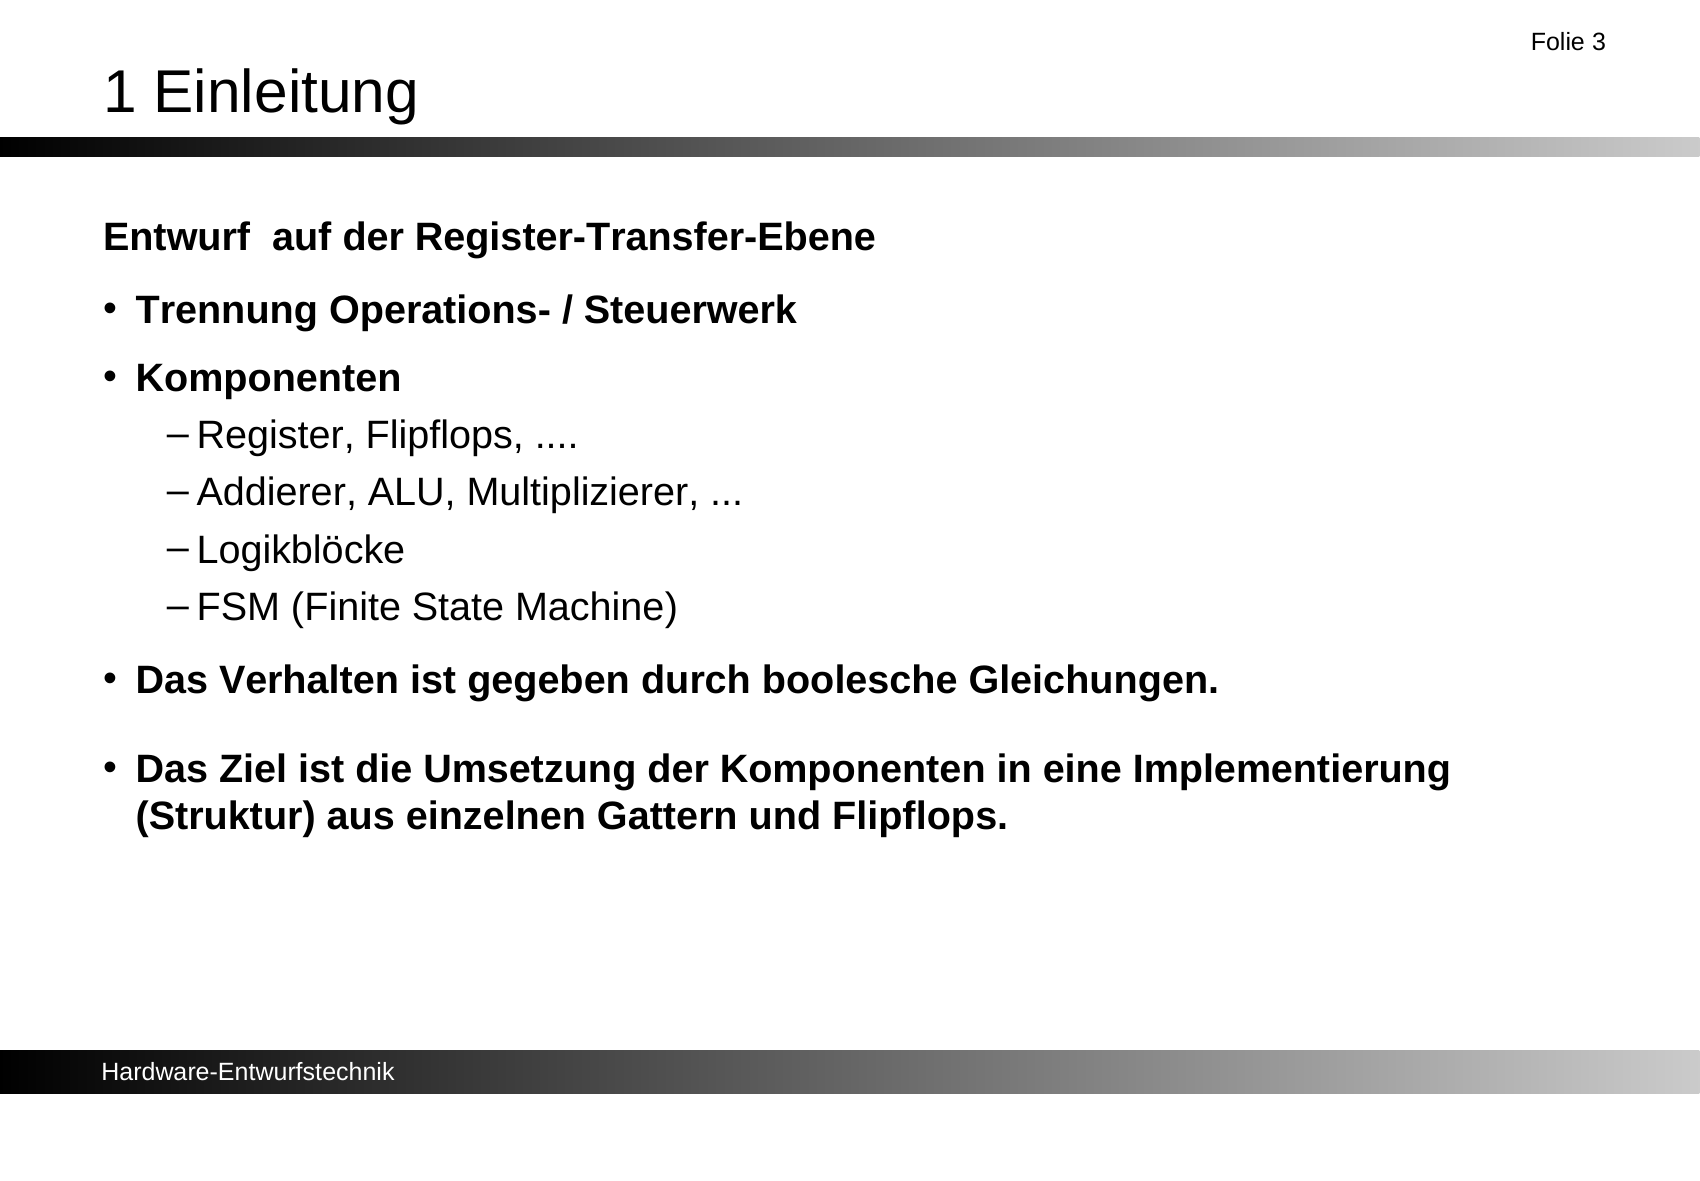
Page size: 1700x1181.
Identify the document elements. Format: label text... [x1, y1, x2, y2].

list Entwurf auf der Register-Transfer-Ebene Trennung Operations- / Steuerwerk Komponenten Register, Flipflops, .... Addierer, ALU, Multiplizierer, ... Logikblöcke FSM (Finite State Machine) Das Verhalten ist gegeben durch boolesche Gleichungen. Das Ziel ist die Umsetzung der Komponenten in eine Implementierung (Struktur) aus einzelnen Gattern und Flipflops. [87, 202, 1613, 1022]
title 1 Einleitung [87, 36, 1421, 142]
